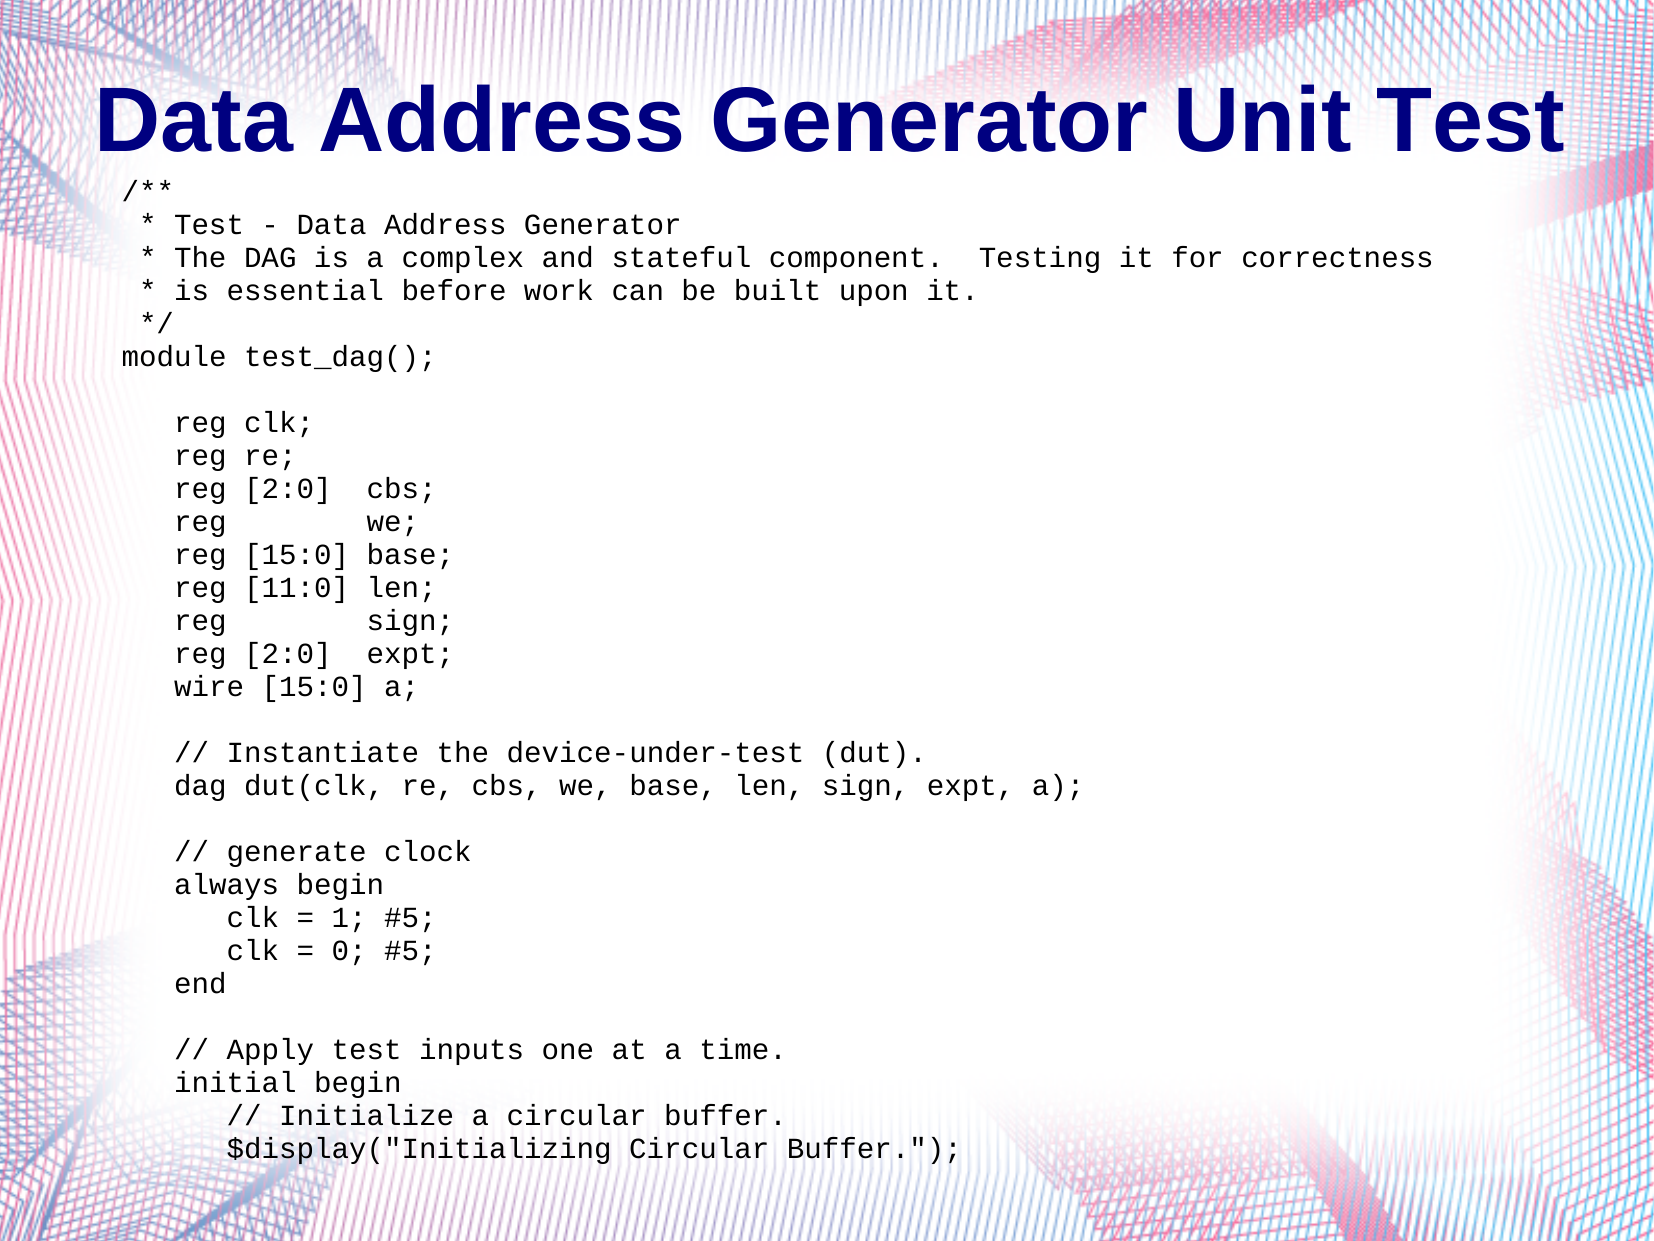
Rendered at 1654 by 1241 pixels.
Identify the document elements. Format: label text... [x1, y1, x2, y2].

picture [0, 0, 1654, 1241]
title Data Address Generator Unit Test [86, 30, 1576, 211]
text_box /** * Test - Data Address Generator * The DAG is a complex and stateful component. Testing it for correctness * is essential before work can be built upon it. */ module test_dag(); reg clk; reg re; reg [2:0] cbs; reg we; reg [15:0] base; reg [11:0] len; reg sign; reg [2:0] expt; wire [15:0] a; // Instantiate the device-under-test (dut). dag dut(clk, re, cbs, we, base, len, sign, expt, a); // generate clock always begin clk = 1; #5; clk = 0; #5; end // Apply test inputs one at a time. initial begin // Initialize a circular buffer. $display("Initializing Circular Buffer."); [106, 169, 1450, 1241]
